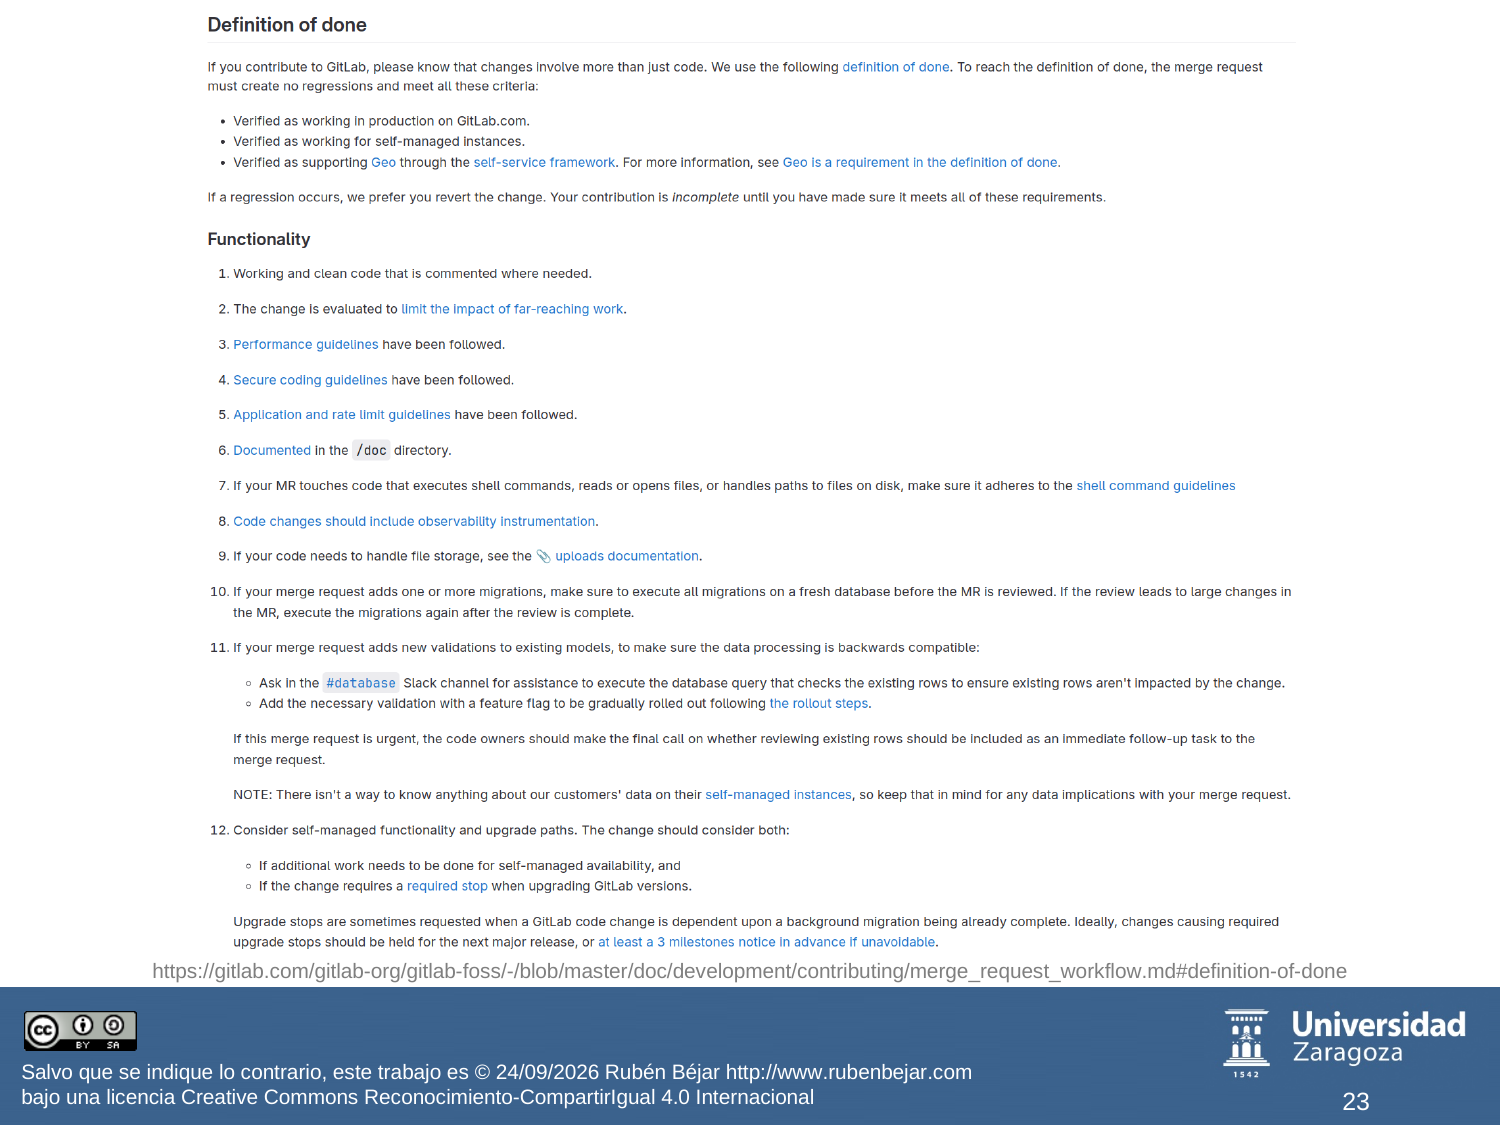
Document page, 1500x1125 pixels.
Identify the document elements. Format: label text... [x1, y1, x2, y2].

text_box https://gitlab.com/gitlab-org/gitlab-foss/-/blob/master/doc/development/contributing/merge_request_workflow.md#definition-of-done [137, 949, 1363, 990]
picture [204, 14, 1296, 950]
picture [0, 987, 1500, 1125]
